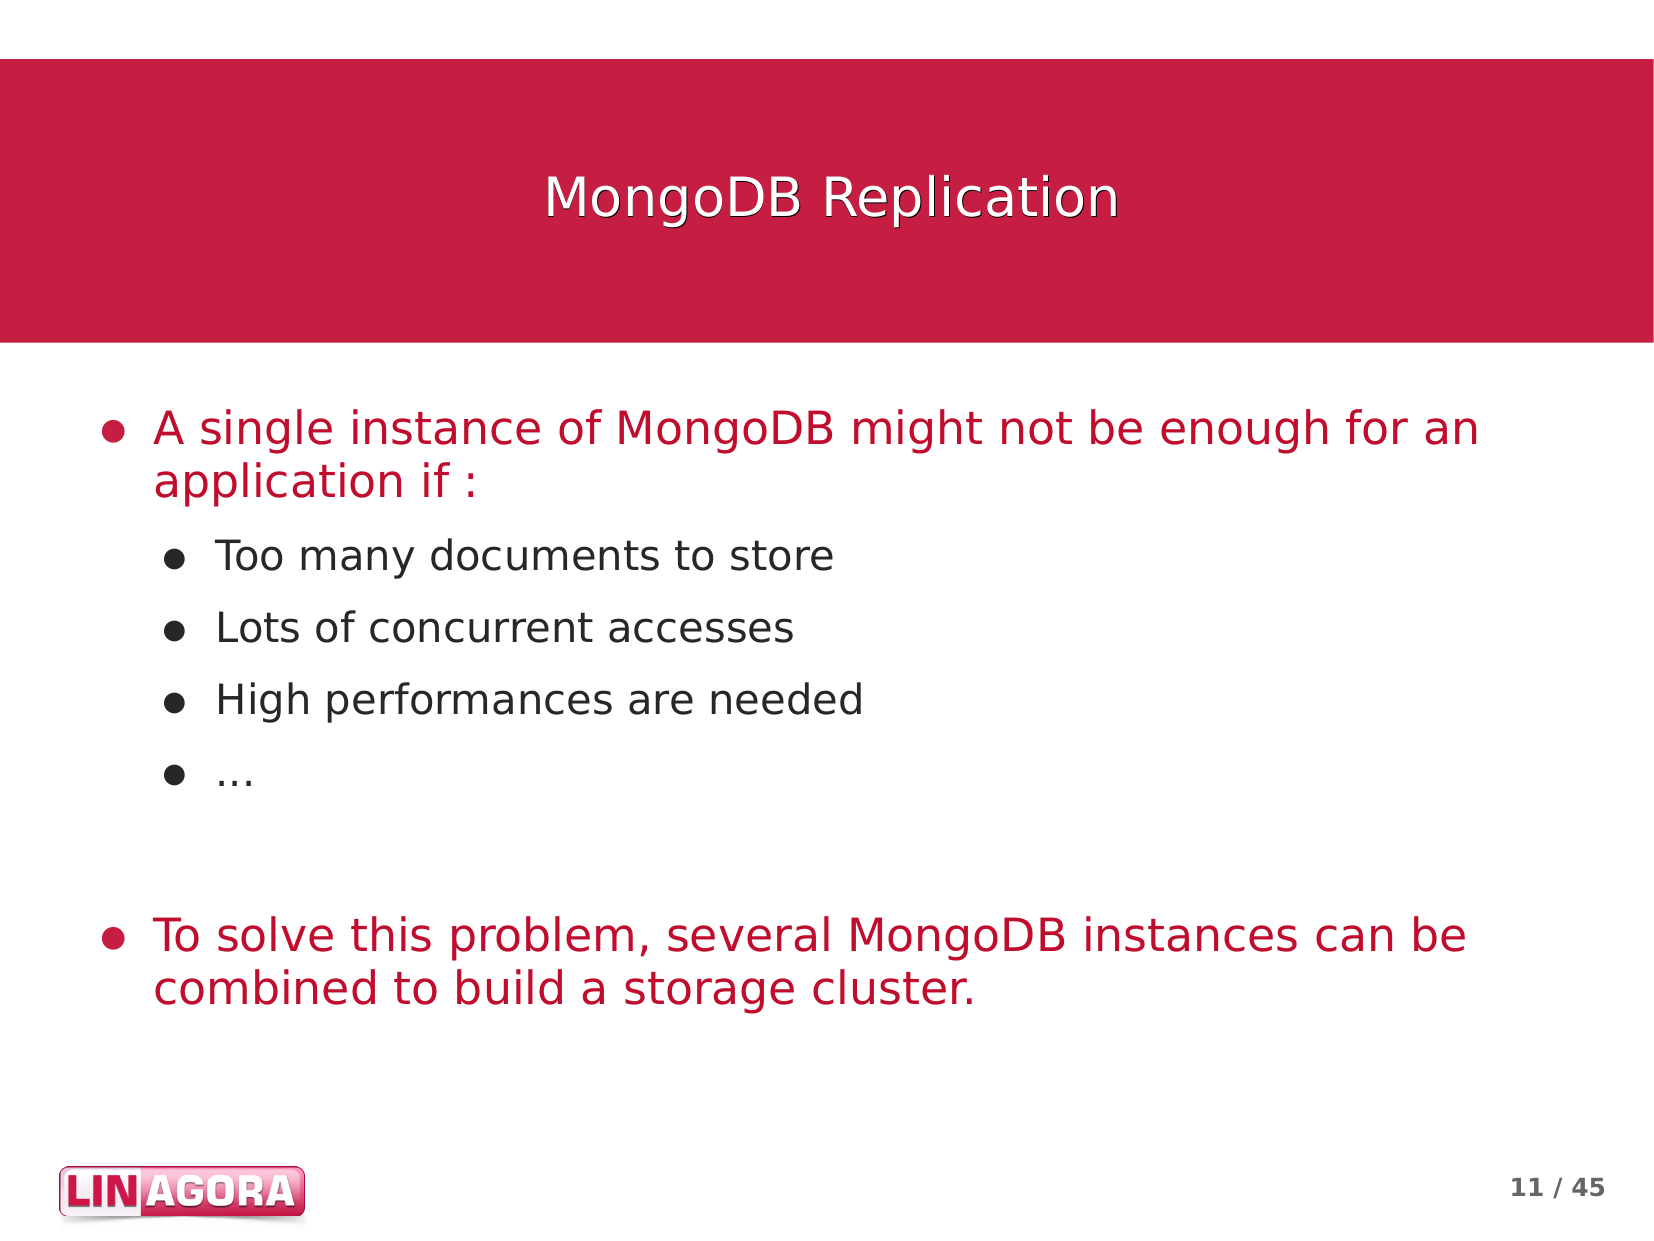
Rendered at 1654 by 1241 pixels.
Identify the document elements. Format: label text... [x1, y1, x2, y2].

picture [59, 1166, 308, 1229]
title MongoDB Replication [35, 76, 1630, 319]
list A single instance of MongoDB might not be enough for an application if : Too many documents to store Lots of concurrent accesses High performances are needed ... To solve this problem, several MongoDB instances can be combined to build a storage cluster. [82, 401, 1571, 1099]
